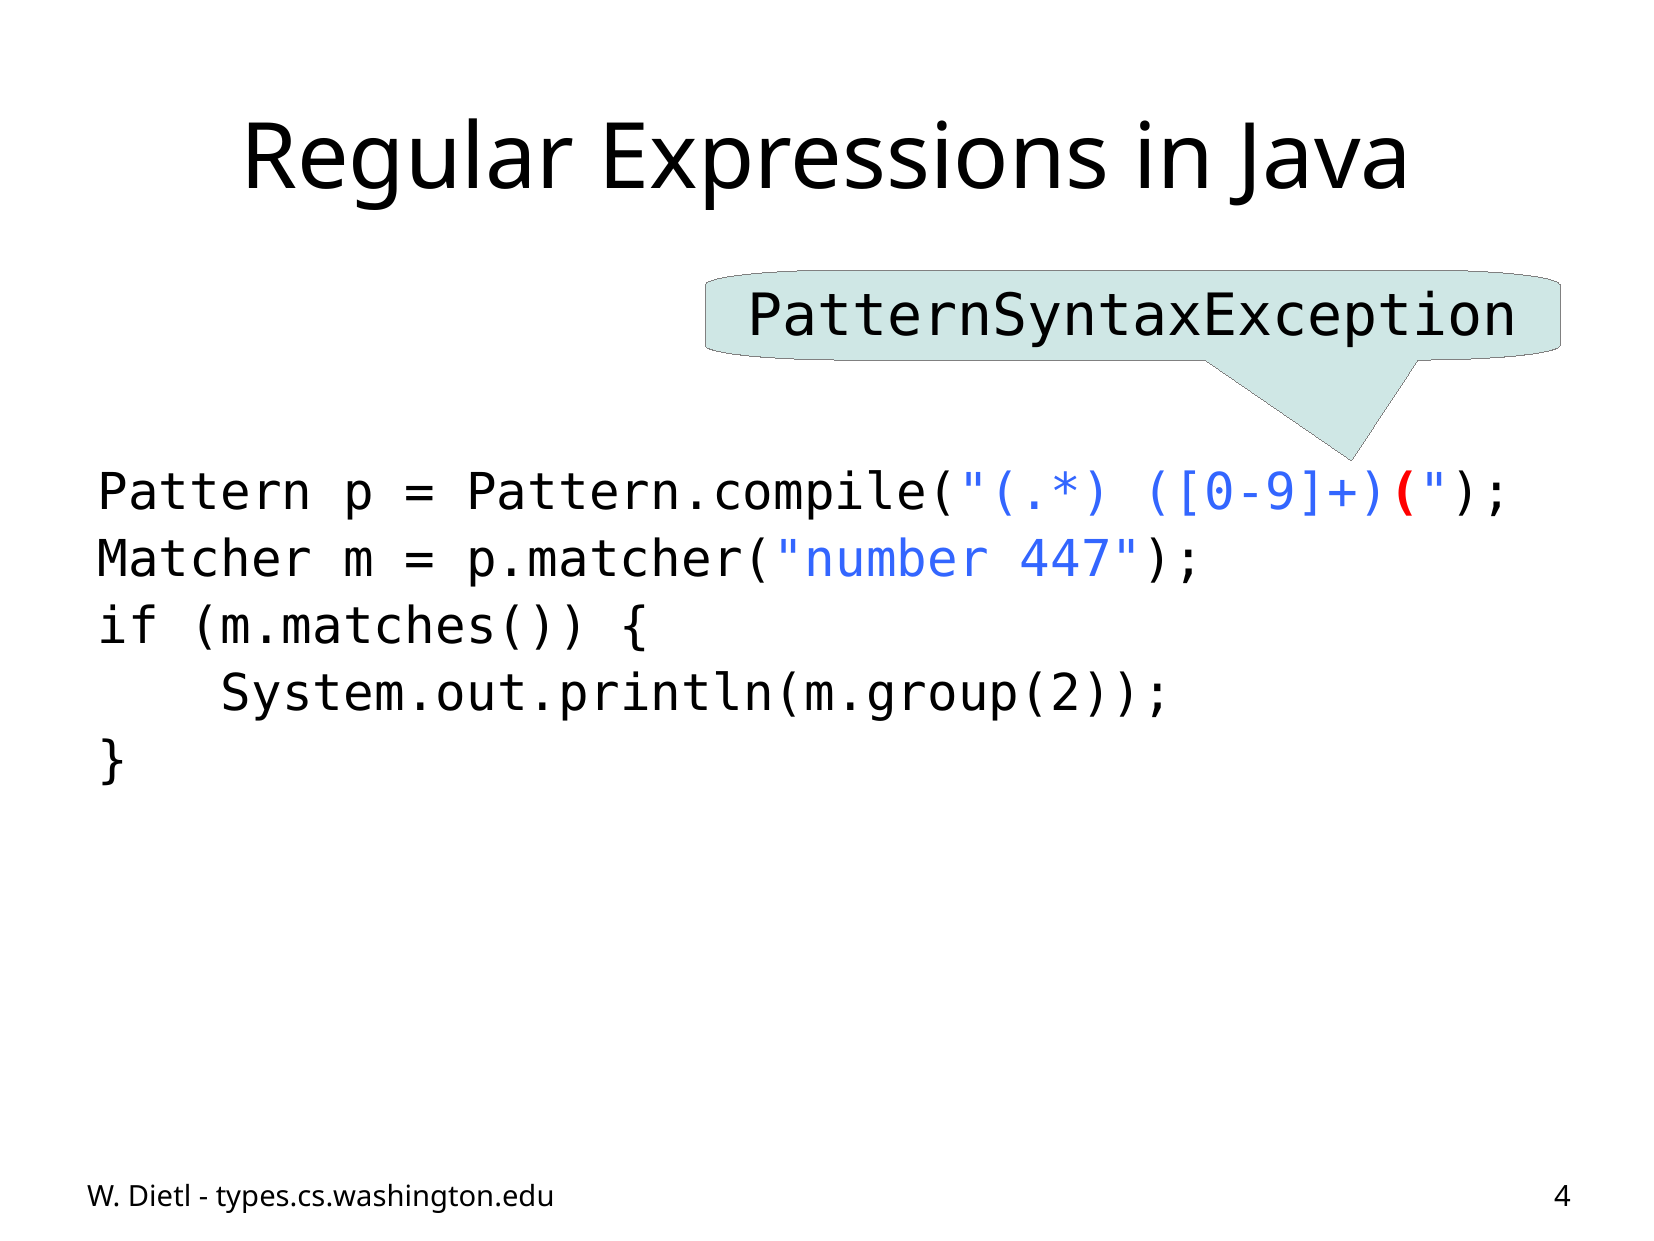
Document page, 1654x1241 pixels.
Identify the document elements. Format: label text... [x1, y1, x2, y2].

title Regular Expressions in Java [82, 49, 1571, 257]
text_box Pattern p = Pattern.compile("(.*) ([0-9]+)("); Matcher m = p.matcher("number 447"); if (m.matches()) { System.out.println(m.group(2)); } [82, 454, 1571, 841]
text_box PatternSyntaxException [705, 270, 1561, 461]
